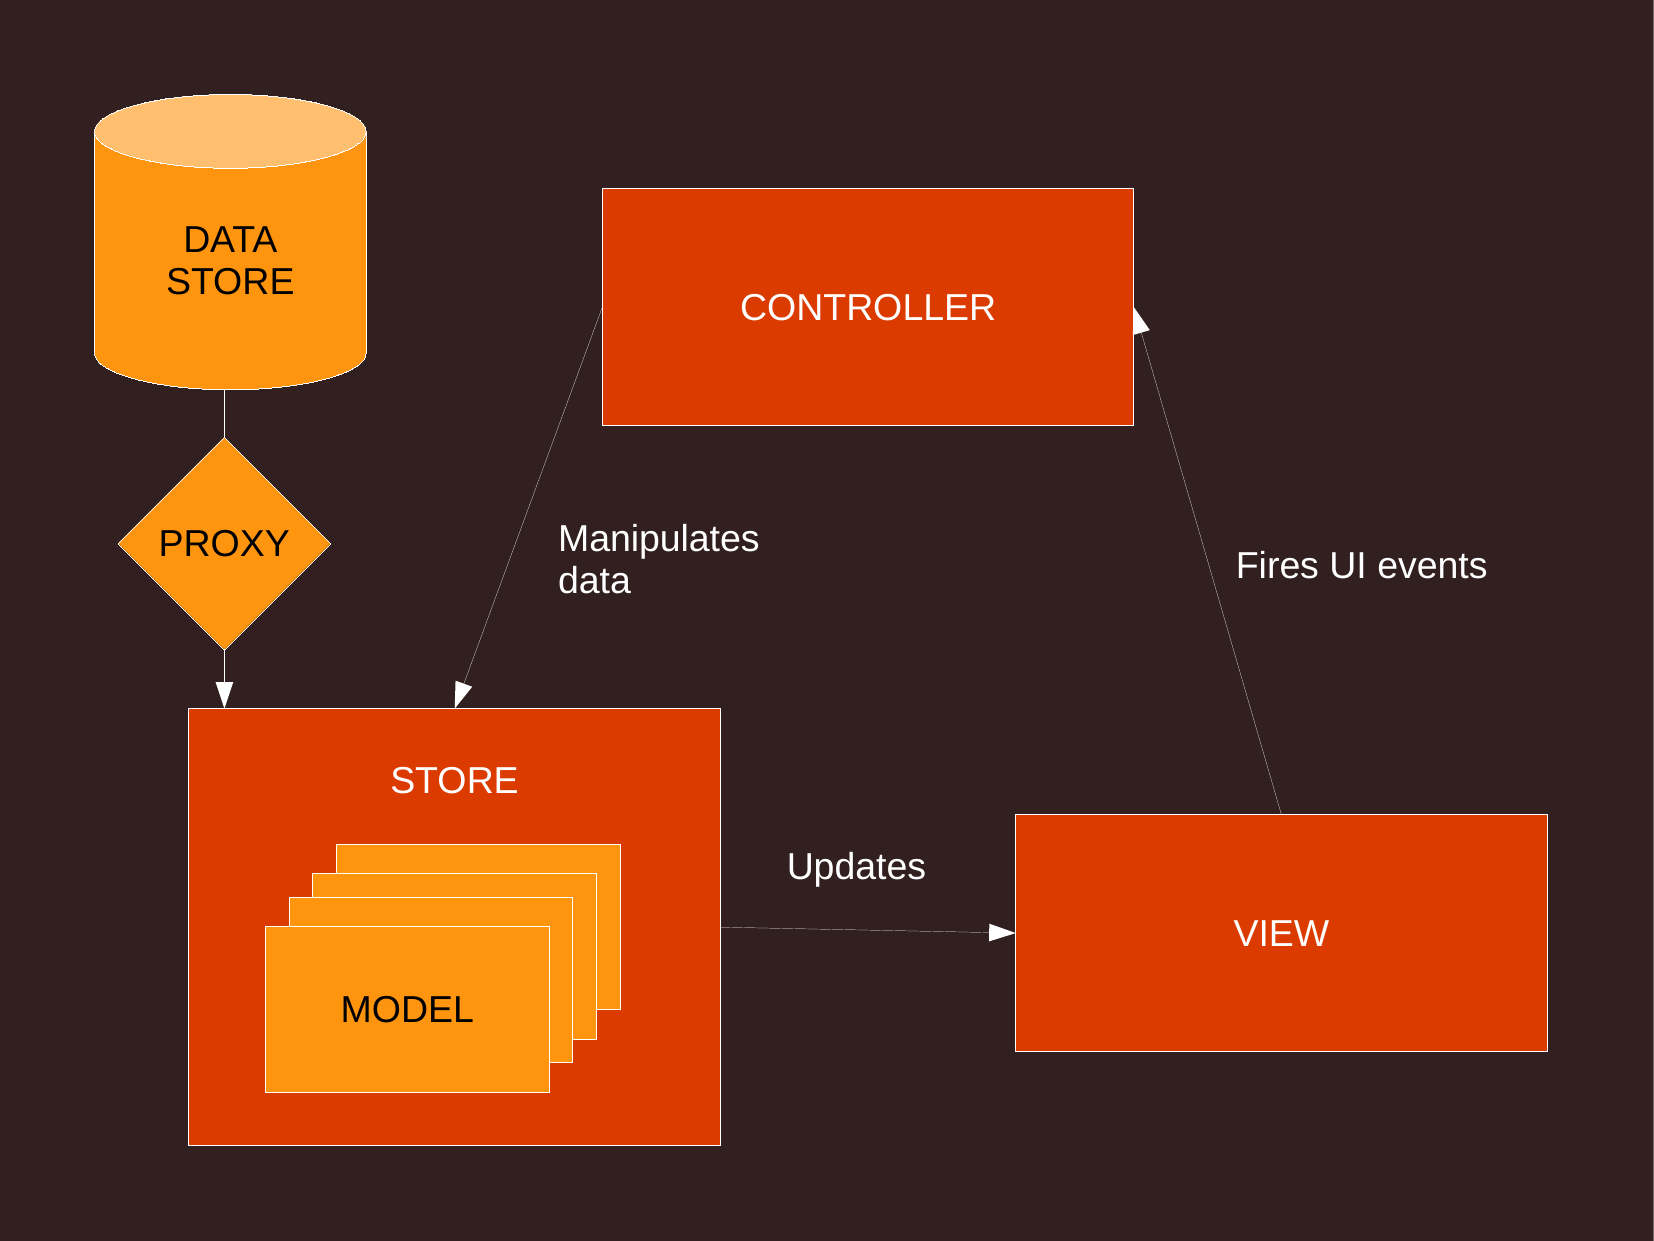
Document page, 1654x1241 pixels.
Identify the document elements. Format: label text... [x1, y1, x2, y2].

text_box PROXY [118, 437, 331, 650]
text_box CONTROLLER [602, 188, 1134, 426]
text_box MODEL [265, 926, 550, 1093]
text_box [289, 844, 621, 1063]
text_box Manipulates data [543, 510, 776, 609]
text_box Fires UI events [1221, 537, 1504, 595]
text_box STORE [188, 708, 721, 1146]
text_box Updates [772, 838, 942, 896]
text_box VIEW [1015, 814, 1548, 1052]
text_box DATA STORE [94, 133, 367, 390]
